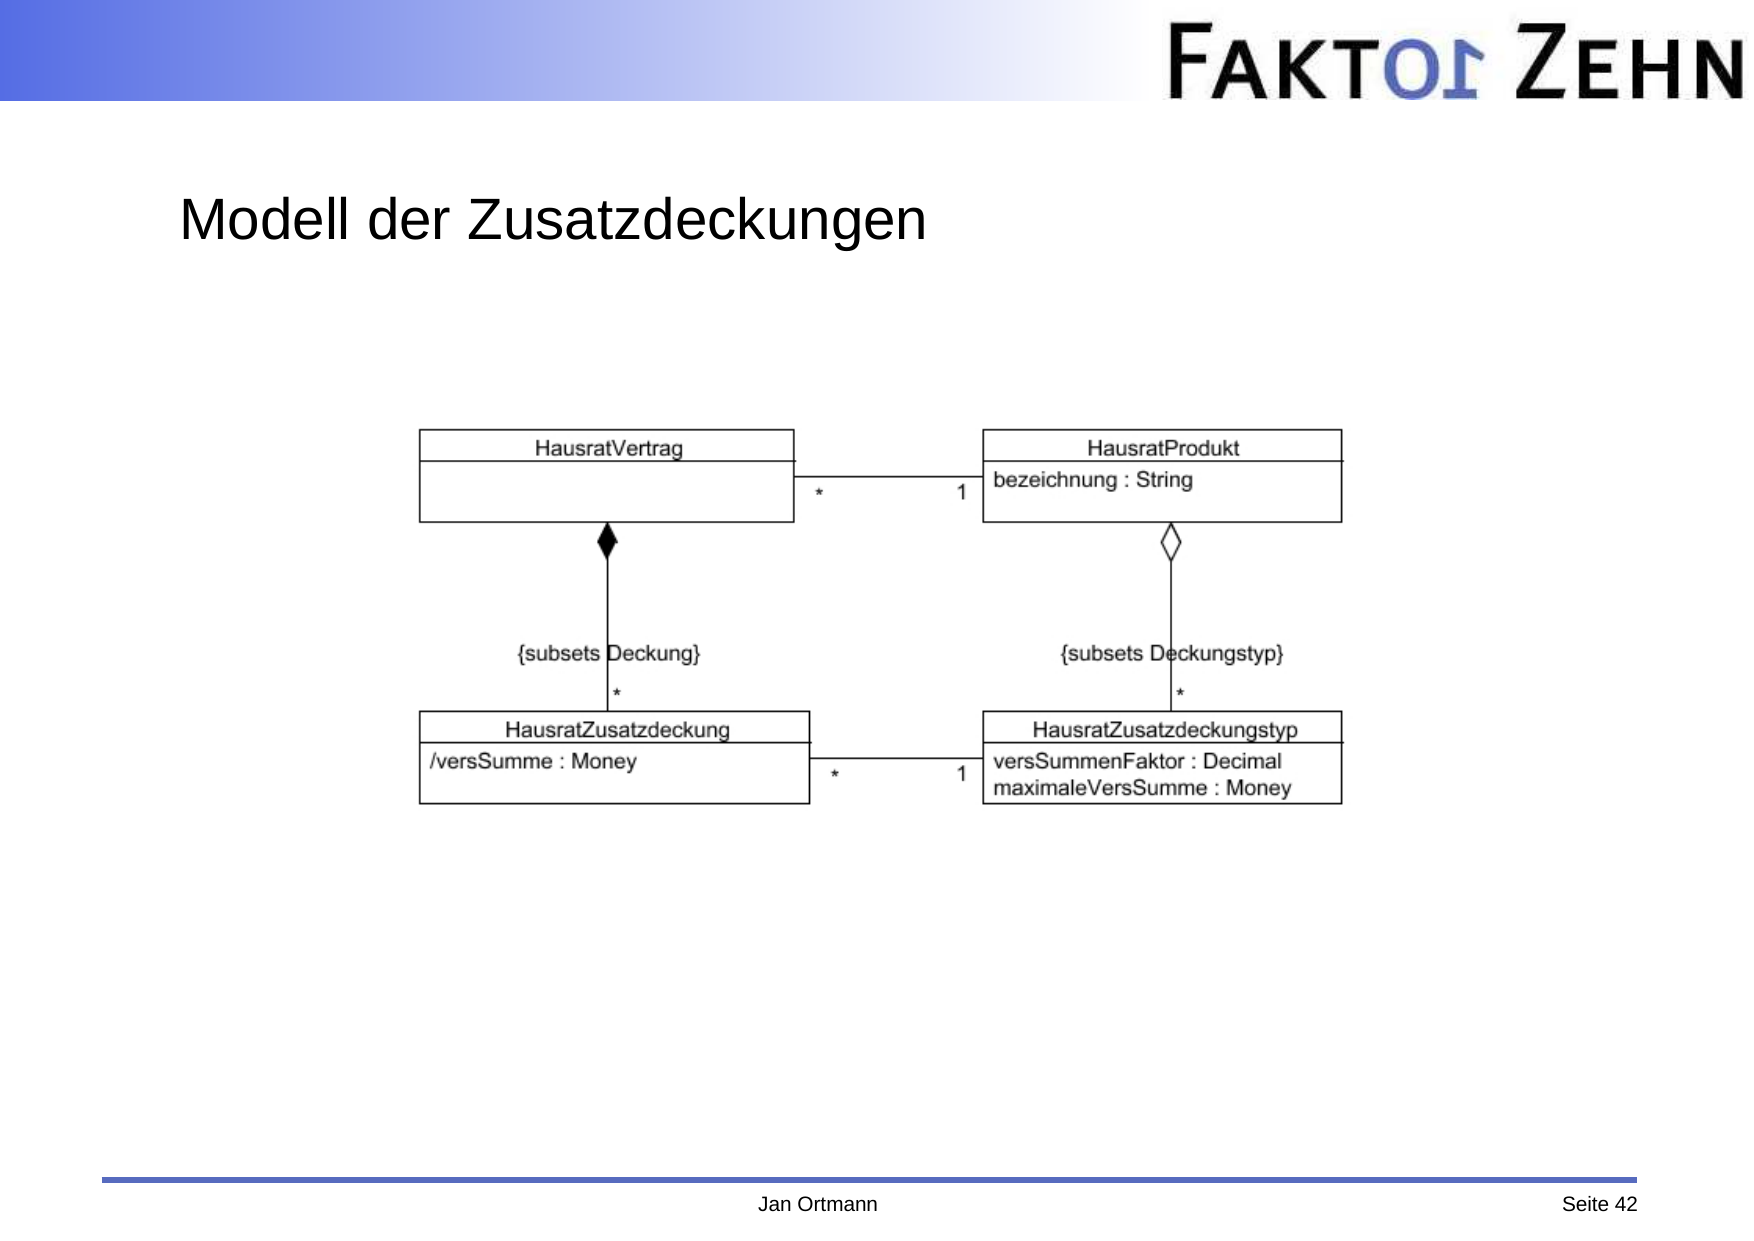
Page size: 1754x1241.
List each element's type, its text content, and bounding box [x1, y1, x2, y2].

picture [1162, 7, 1752, 100]
picture [388, 398, 1374, 837]
title Modell der Zusatzdeckungen [179, 142, 1576, 296]
